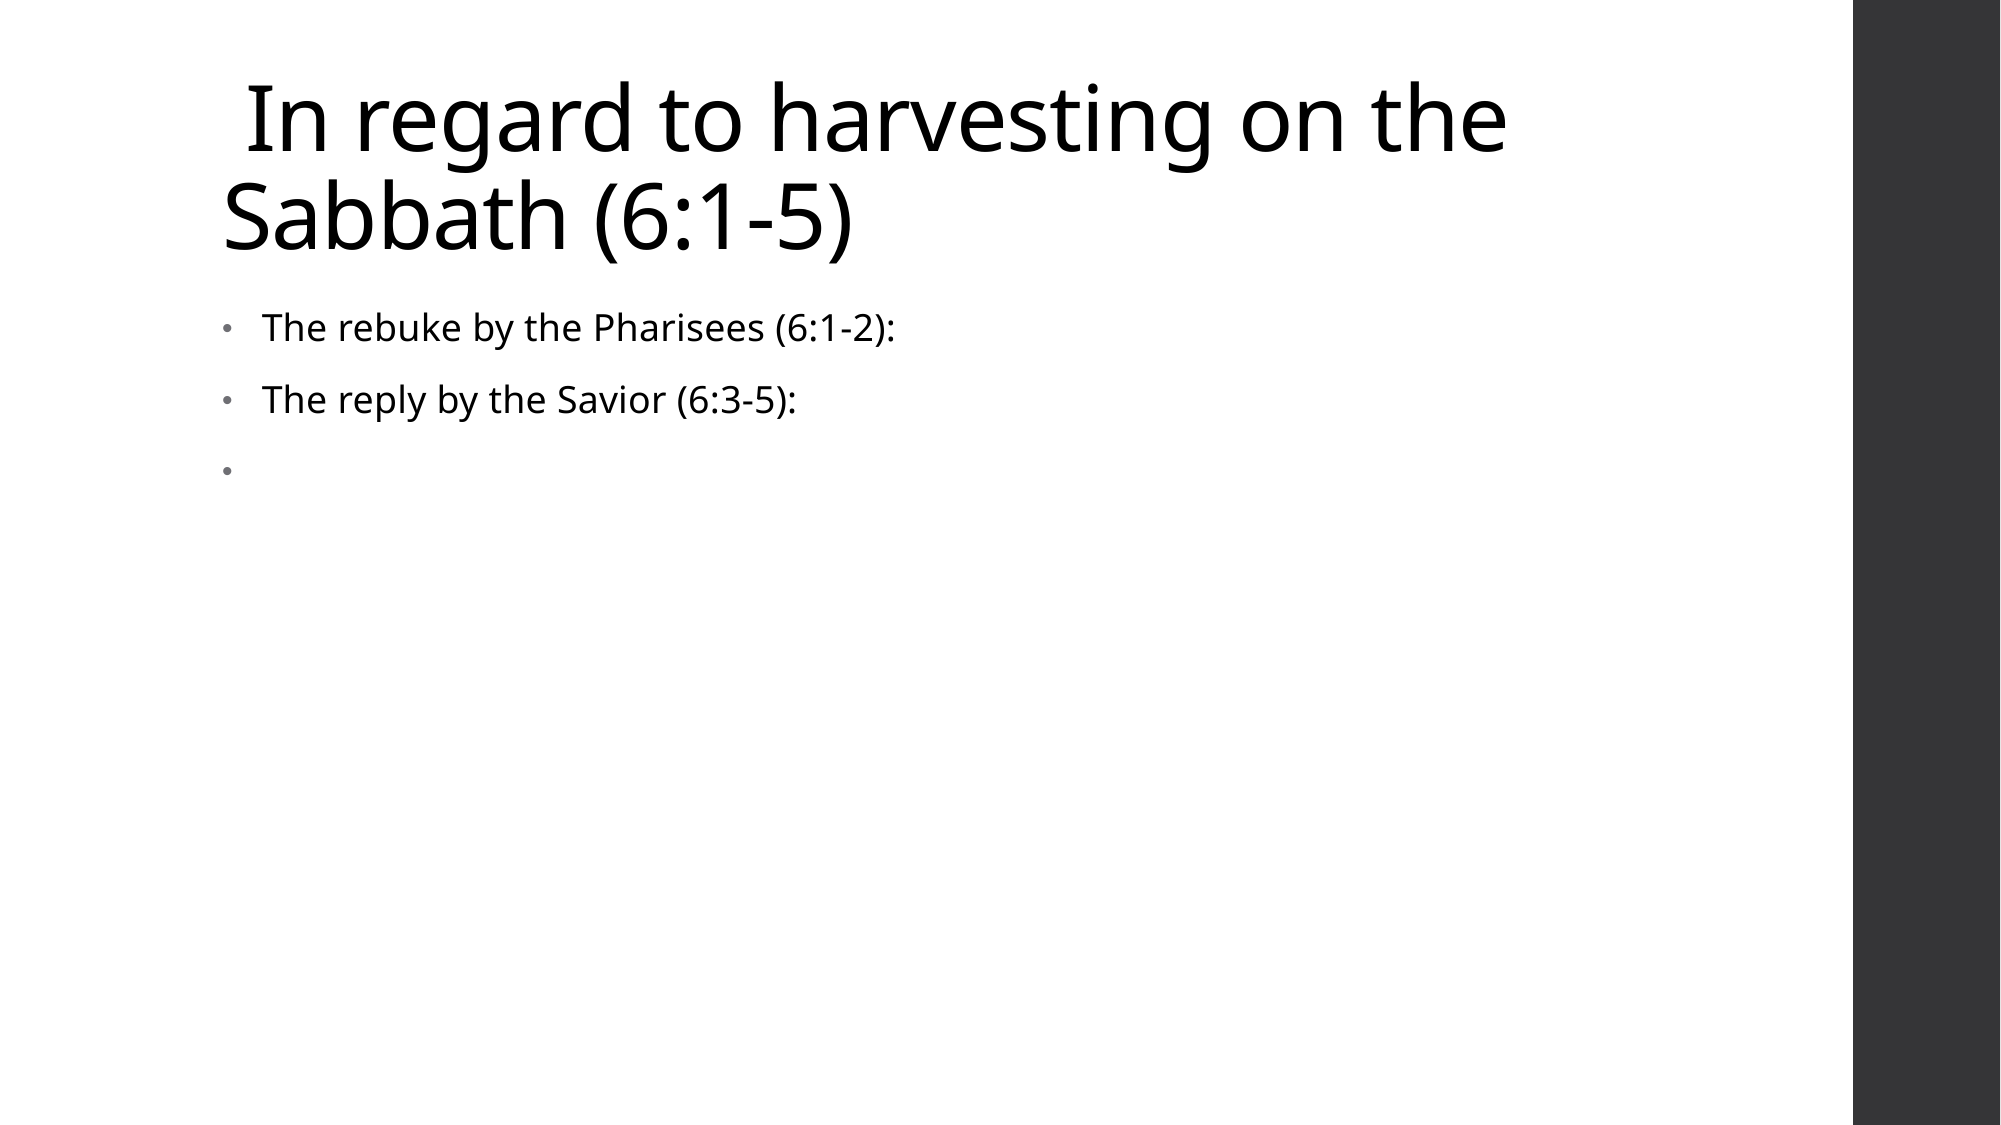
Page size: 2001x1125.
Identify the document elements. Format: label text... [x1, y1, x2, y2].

list The rebuke by the Pharisees (6:1-2): The reply by the Savior (6:3-5): [206, 299, 1617, 1014]
title In regard to harvesting on the Sabbath (6:1-5) [206, 60, 1797, 278]
